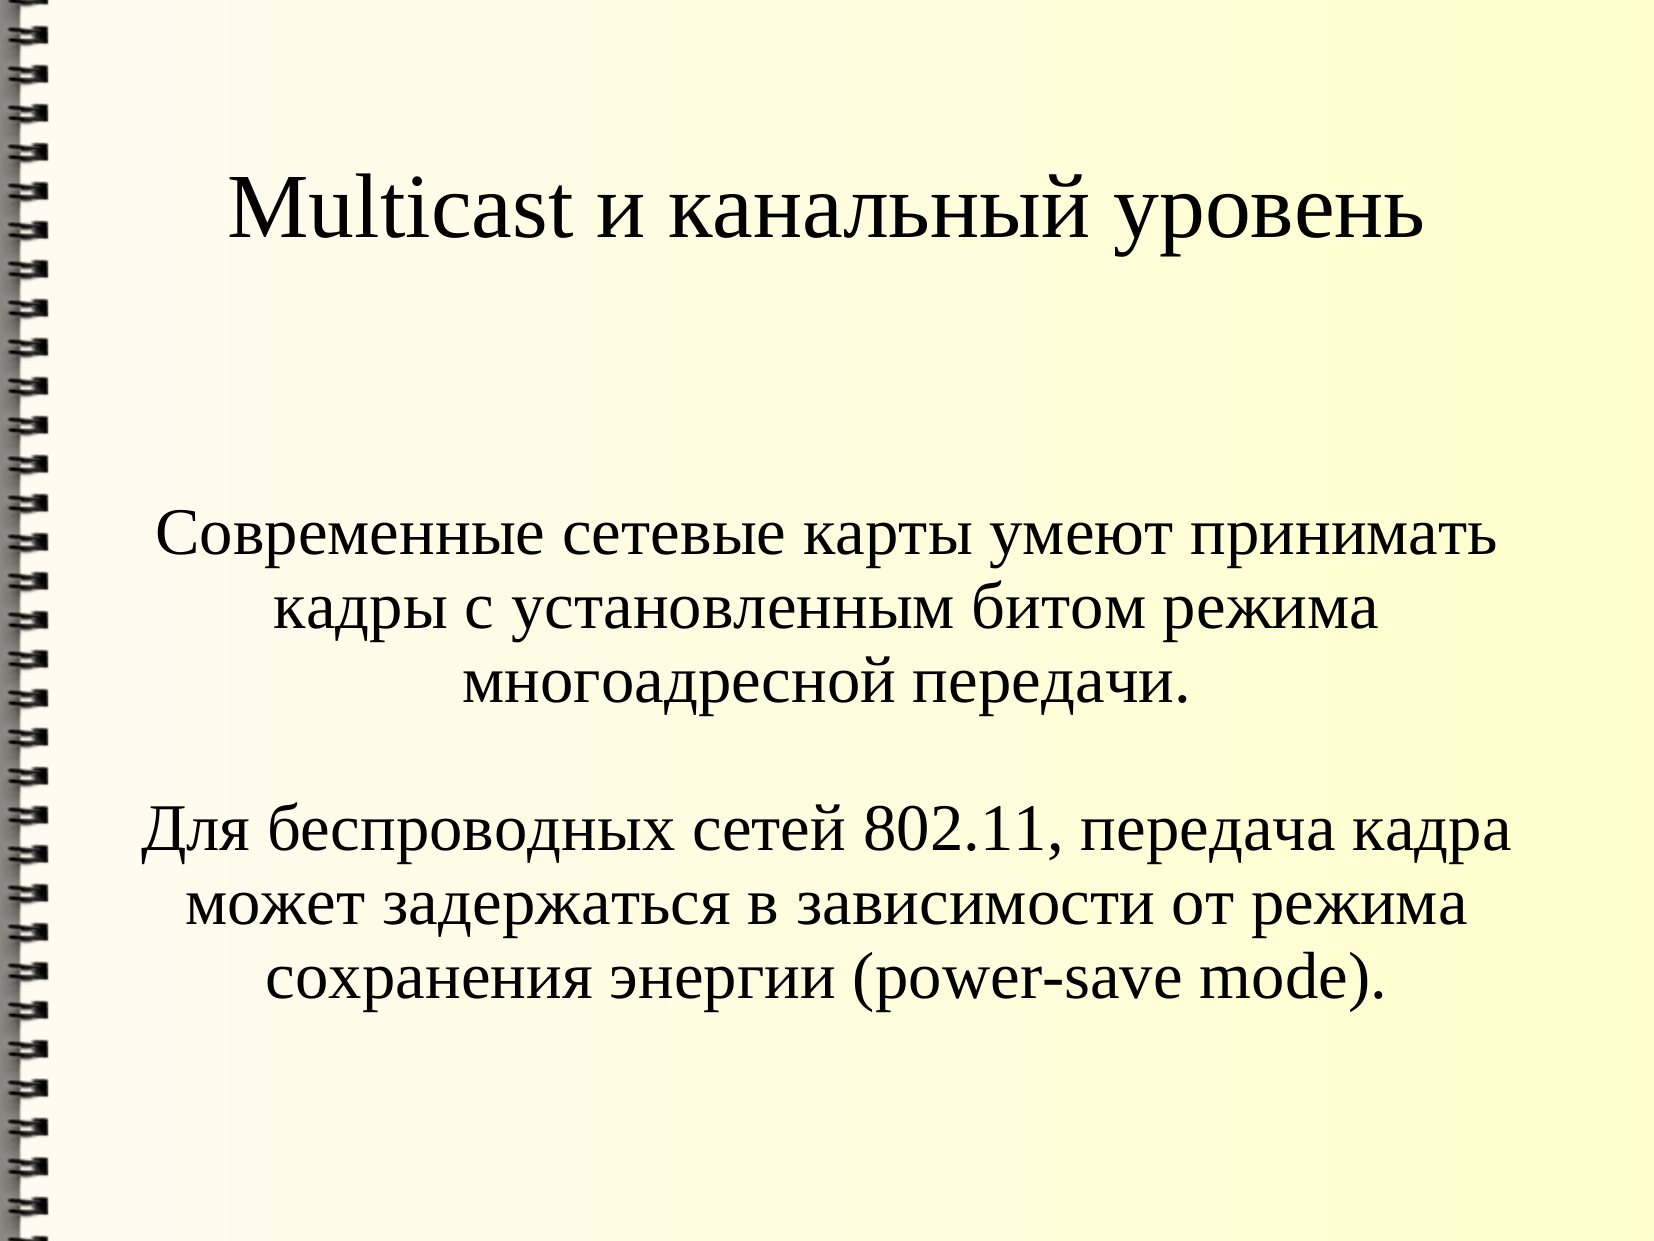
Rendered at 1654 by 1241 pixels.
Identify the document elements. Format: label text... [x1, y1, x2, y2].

title Multicast и канальный уровень [121, 102, 1534, 311]
subtitle Современные сетевые карты умеют принимать кадры с установленным битом режима многоадресной передачи. Для беспроводных сетей 802.11, передача кадра может задержаться в зависимости от режима сохранения энергии (power-save mode). [121, 344, 1534, 1164]
picture [0, 0, 1654, 1241]
